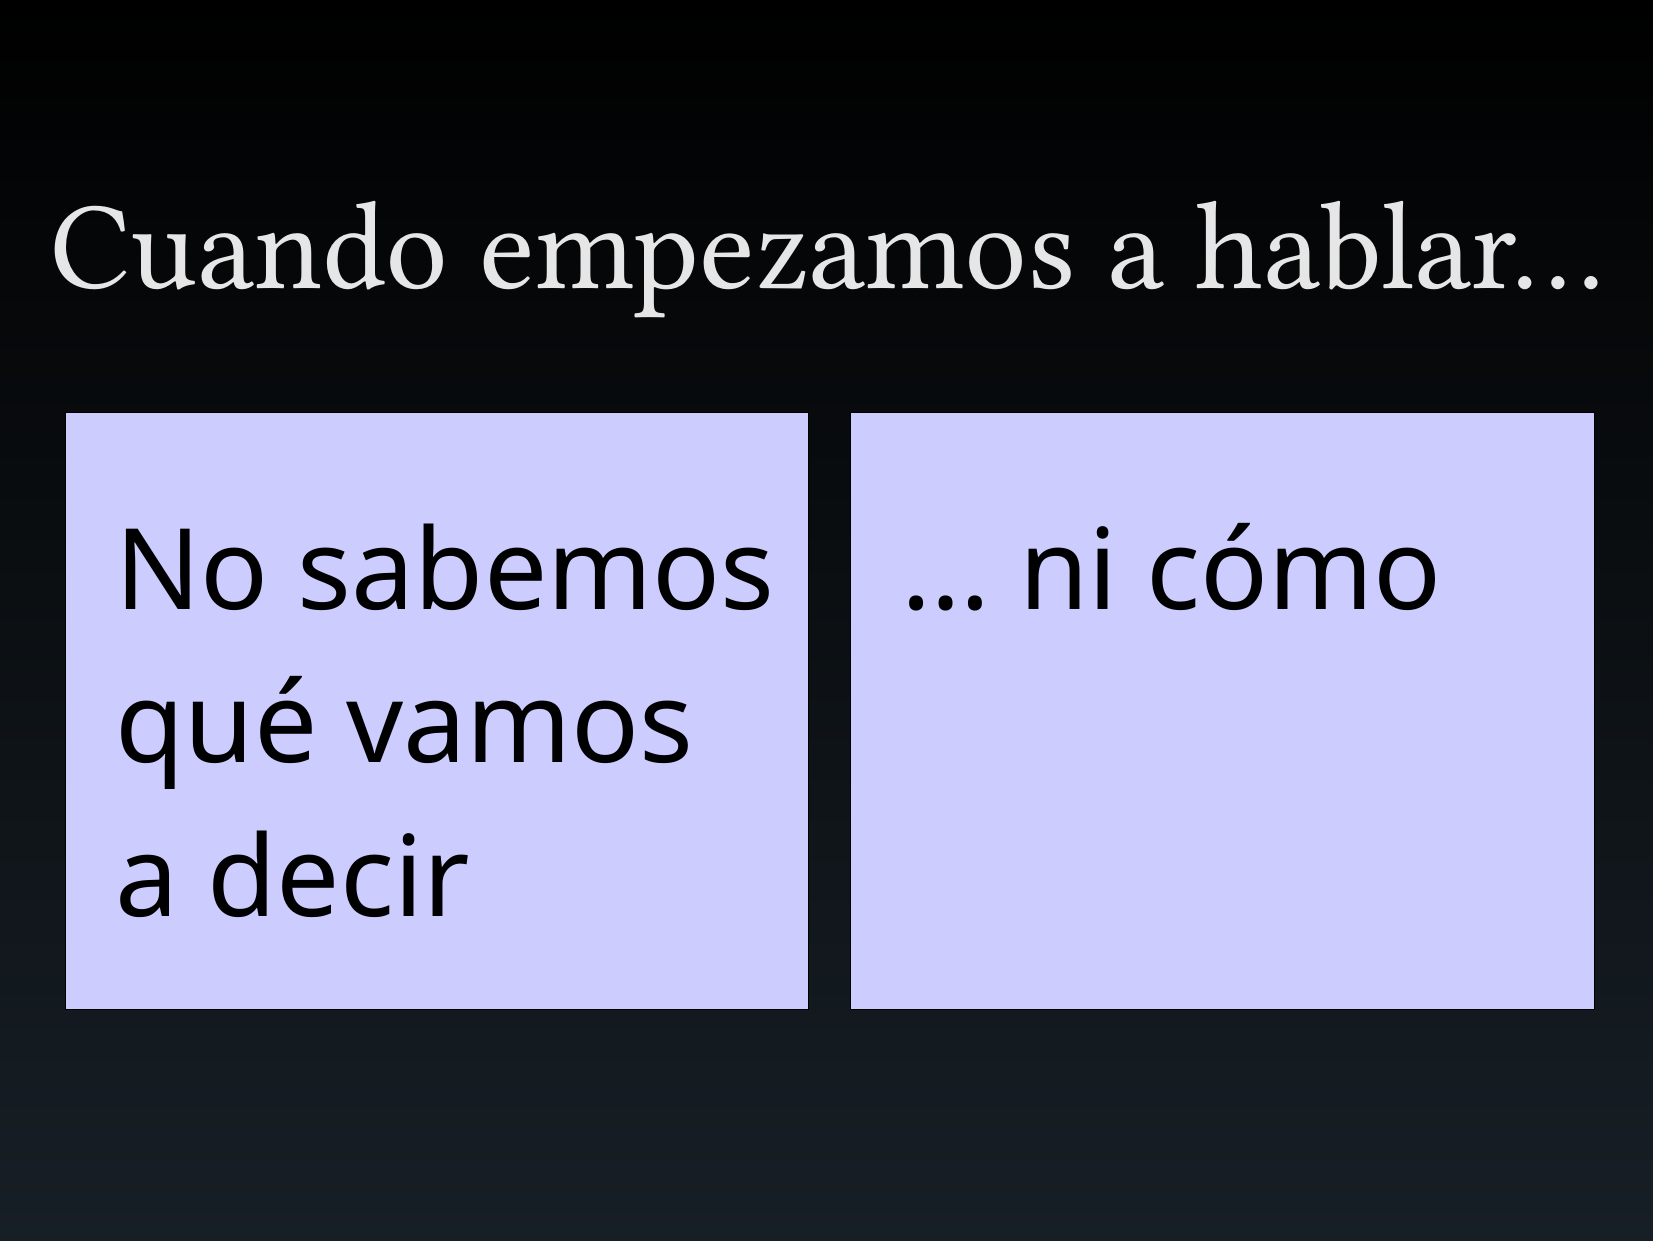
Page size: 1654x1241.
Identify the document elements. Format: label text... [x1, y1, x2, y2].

text_box [223, 875, 257, 909]
text_box No sabemos qué vamos a decir [100, 481, 826, 875]
text_box … ni cómo [886, 481, 1611, 860]
text_box Cuando empezamos a hablar... [35, 169, 1648, 328]
text_box [850, 412, 1595, 1010]
text_box [130, 887, 159, 909]
text_box [293, 875, 323, 880]
text_box [65, 412, 809, 1010]
